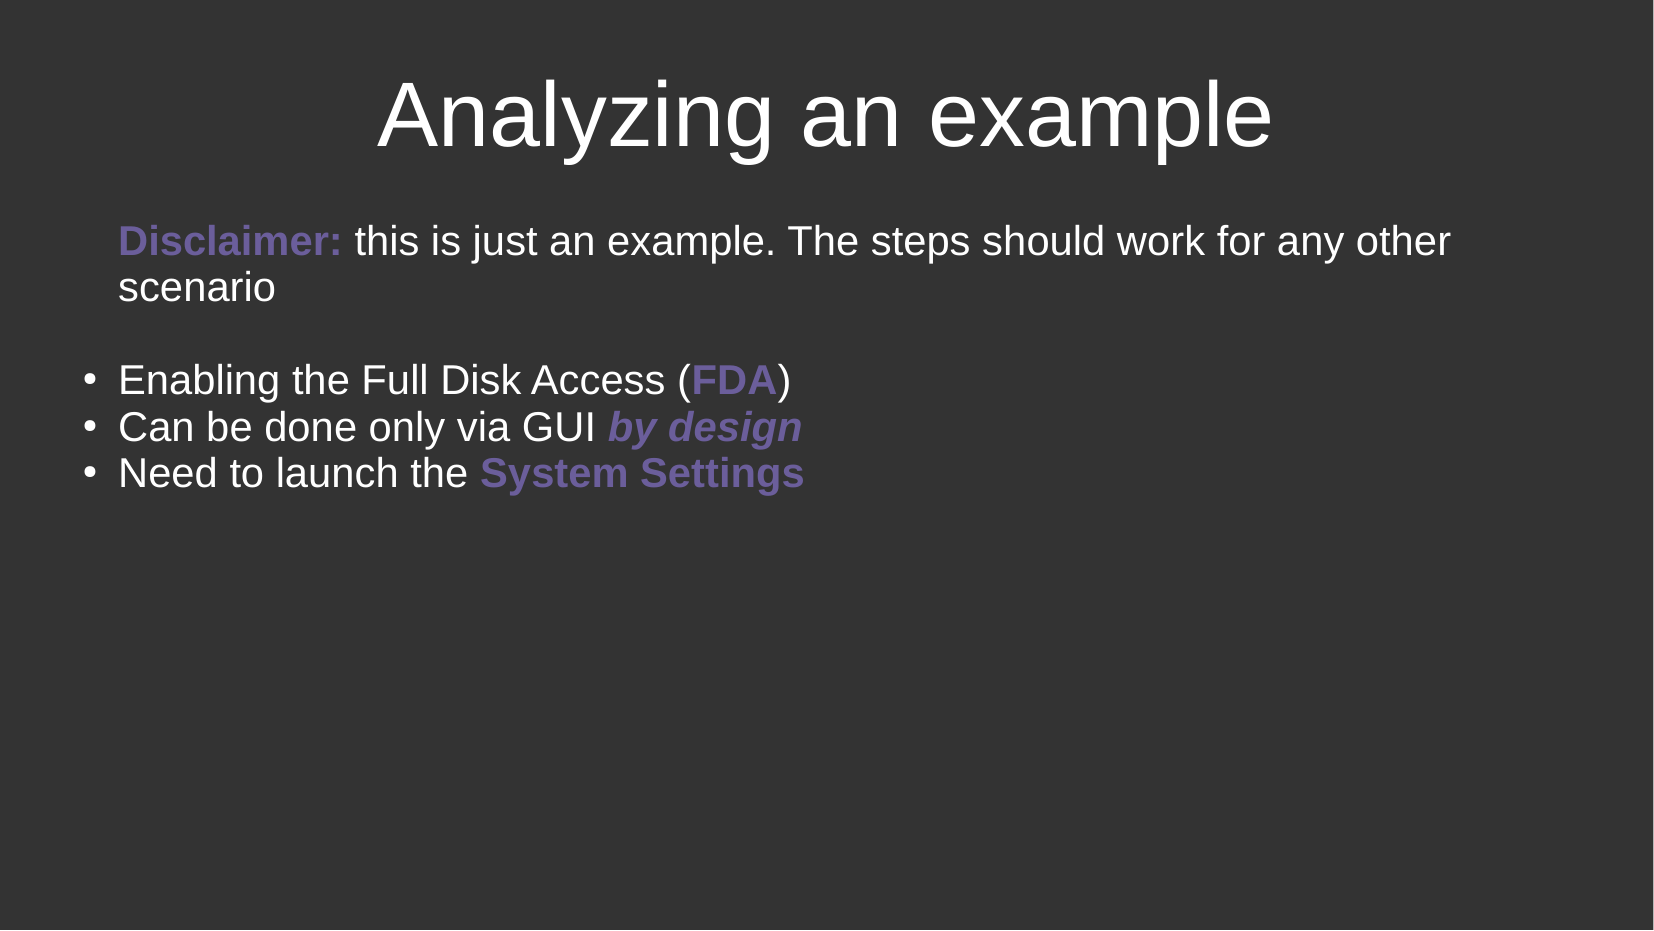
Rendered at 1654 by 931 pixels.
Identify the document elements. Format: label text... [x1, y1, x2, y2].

title Analyzing an example [82, 37, 1571, 193]
subtitle Disclaimer: this is just an example. The steps should work for any other scenario Enabling the Full Disk Access (FDA) Can be done only via GUI by design Need to launch the System Settings [82, 217, 1571, 758]
